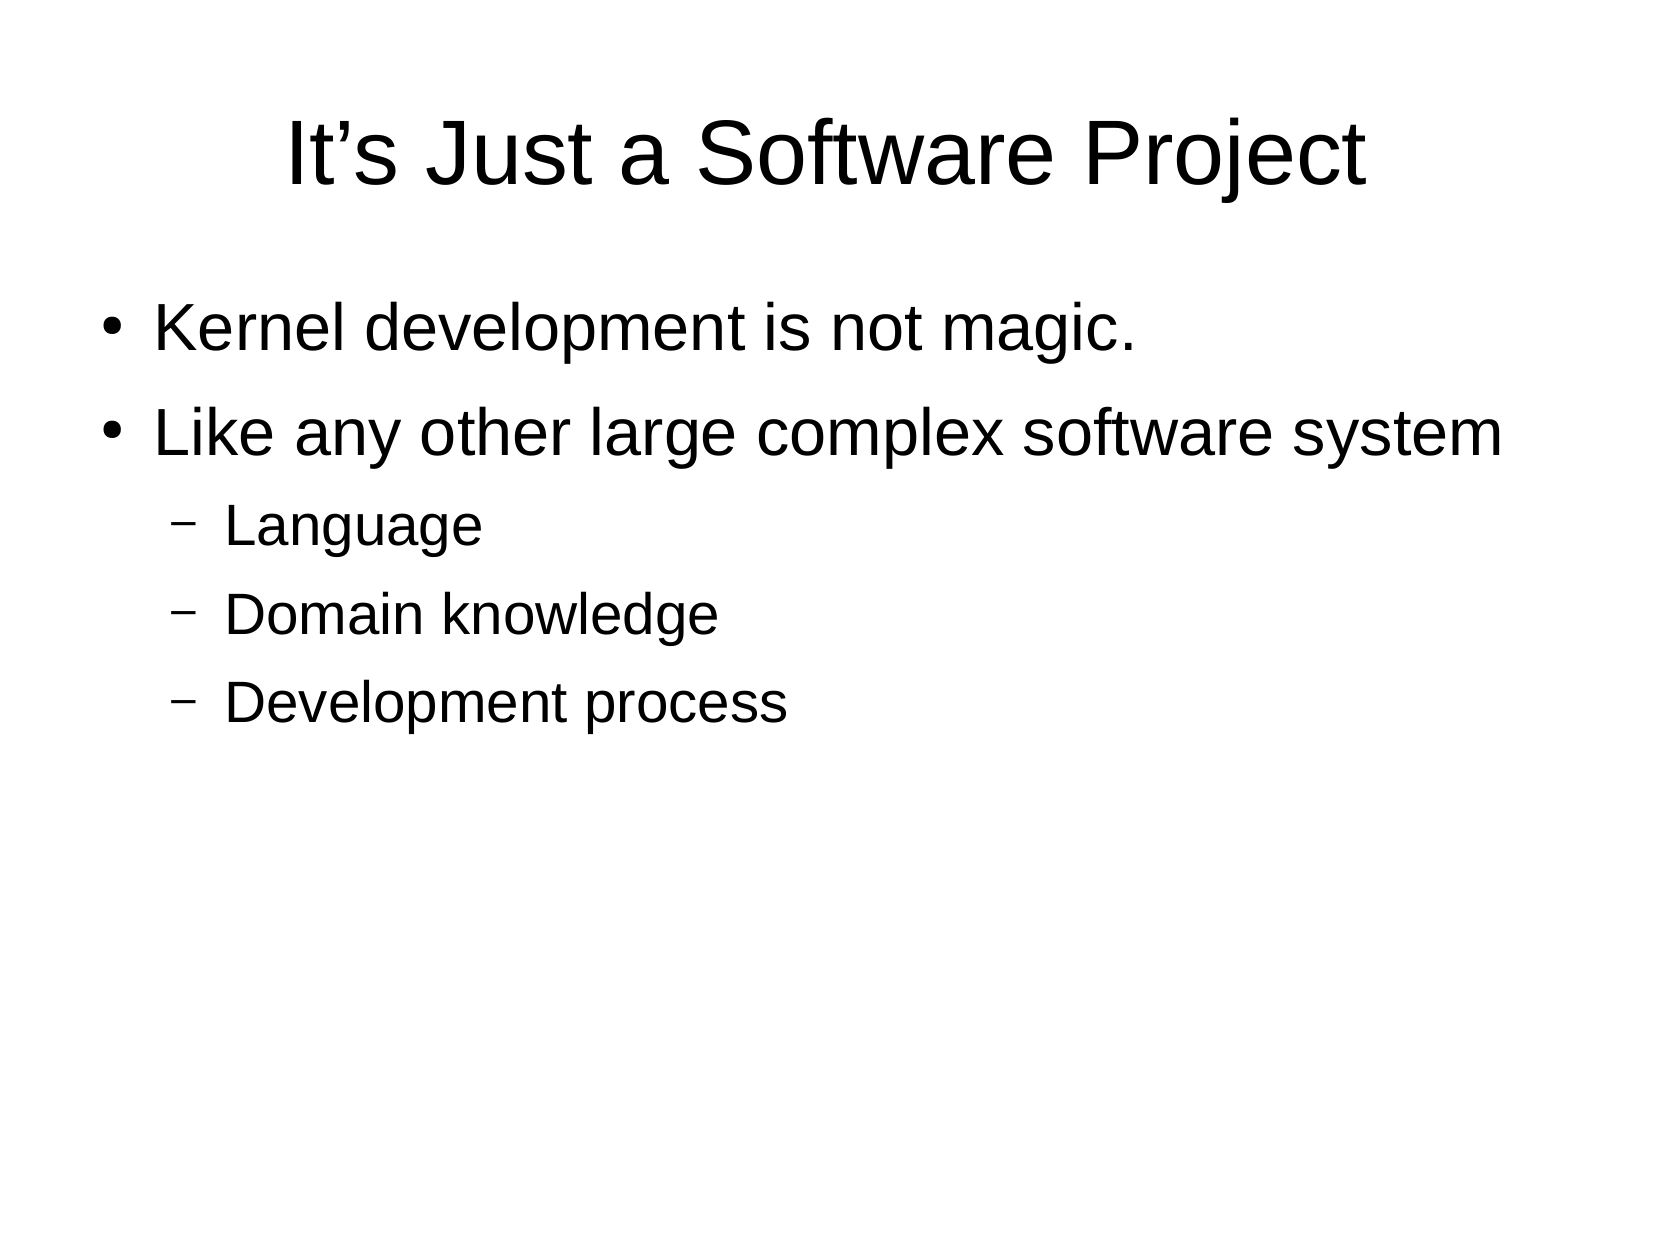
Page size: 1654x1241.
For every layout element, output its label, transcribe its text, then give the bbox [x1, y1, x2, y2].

list Kernel development is not magic. Like any other large complex software system Language Domain knowledge Development process [82, 290, 1571, 1010]
title It’s Just a Software Project [82, 49, 1571, 257]
